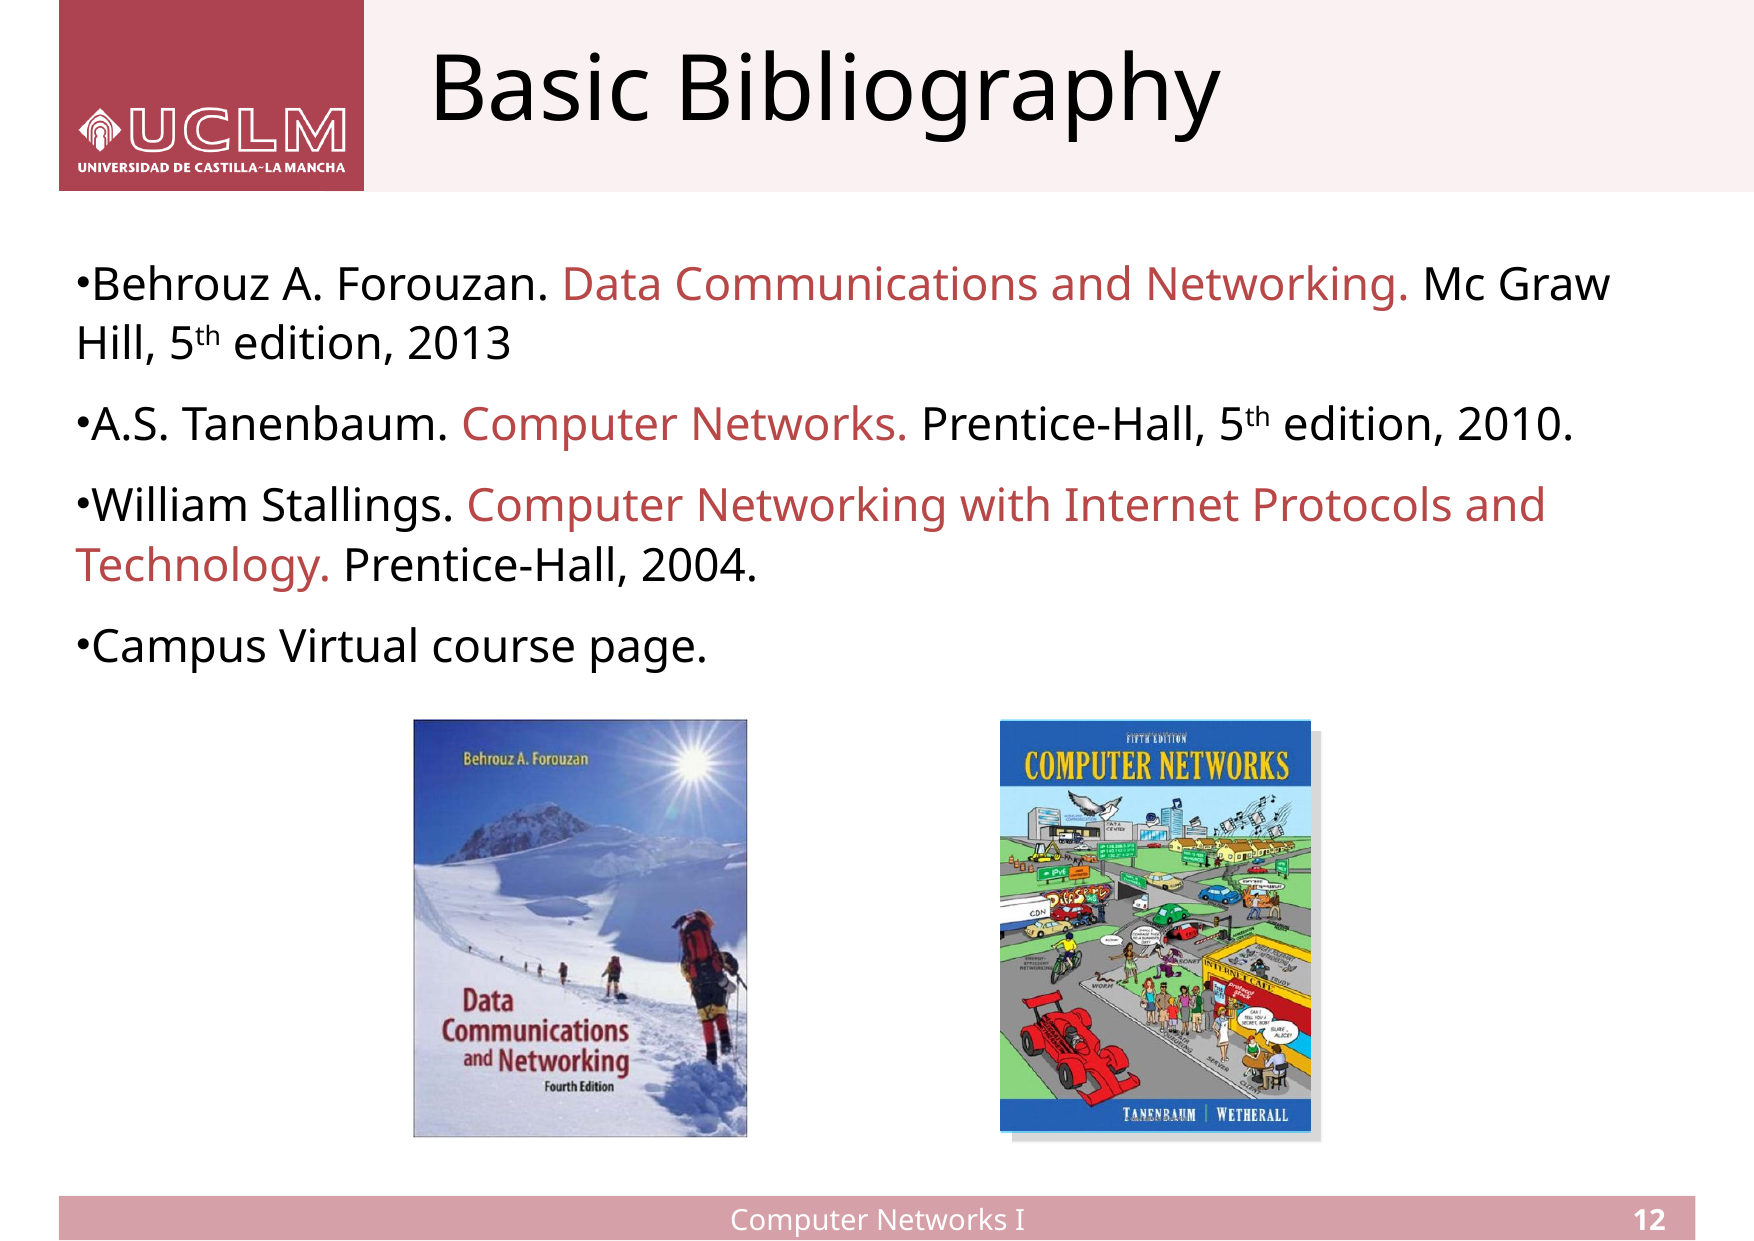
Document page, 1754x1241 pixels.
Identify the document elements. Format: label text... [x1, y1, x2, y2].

footer Computer Networks I [599, 1200, 1156, 1236]
picture [59, 0, 364, 191]
slide_number <number> [1257, 1200, 1666, 1236]
text_box Behrouz A. Forouzan. Data Communications and Networking. Mc Graw Hill, 5th edition, 2013 A.S. Tanenbaum. Computer Networks. Prentice-Hall, 5th edition, 2010. William Stallings. Computer Networking with Internet Protocols and Technology. Prentice-Hall, 2004. Campus Virtual course page. [75, 249, 1666, 731]
picture [413, 719, 748, 1138]
picture [1000, 721, 1311, 1131]
title Basic Bibliography [413, 0, 1667, 205]
